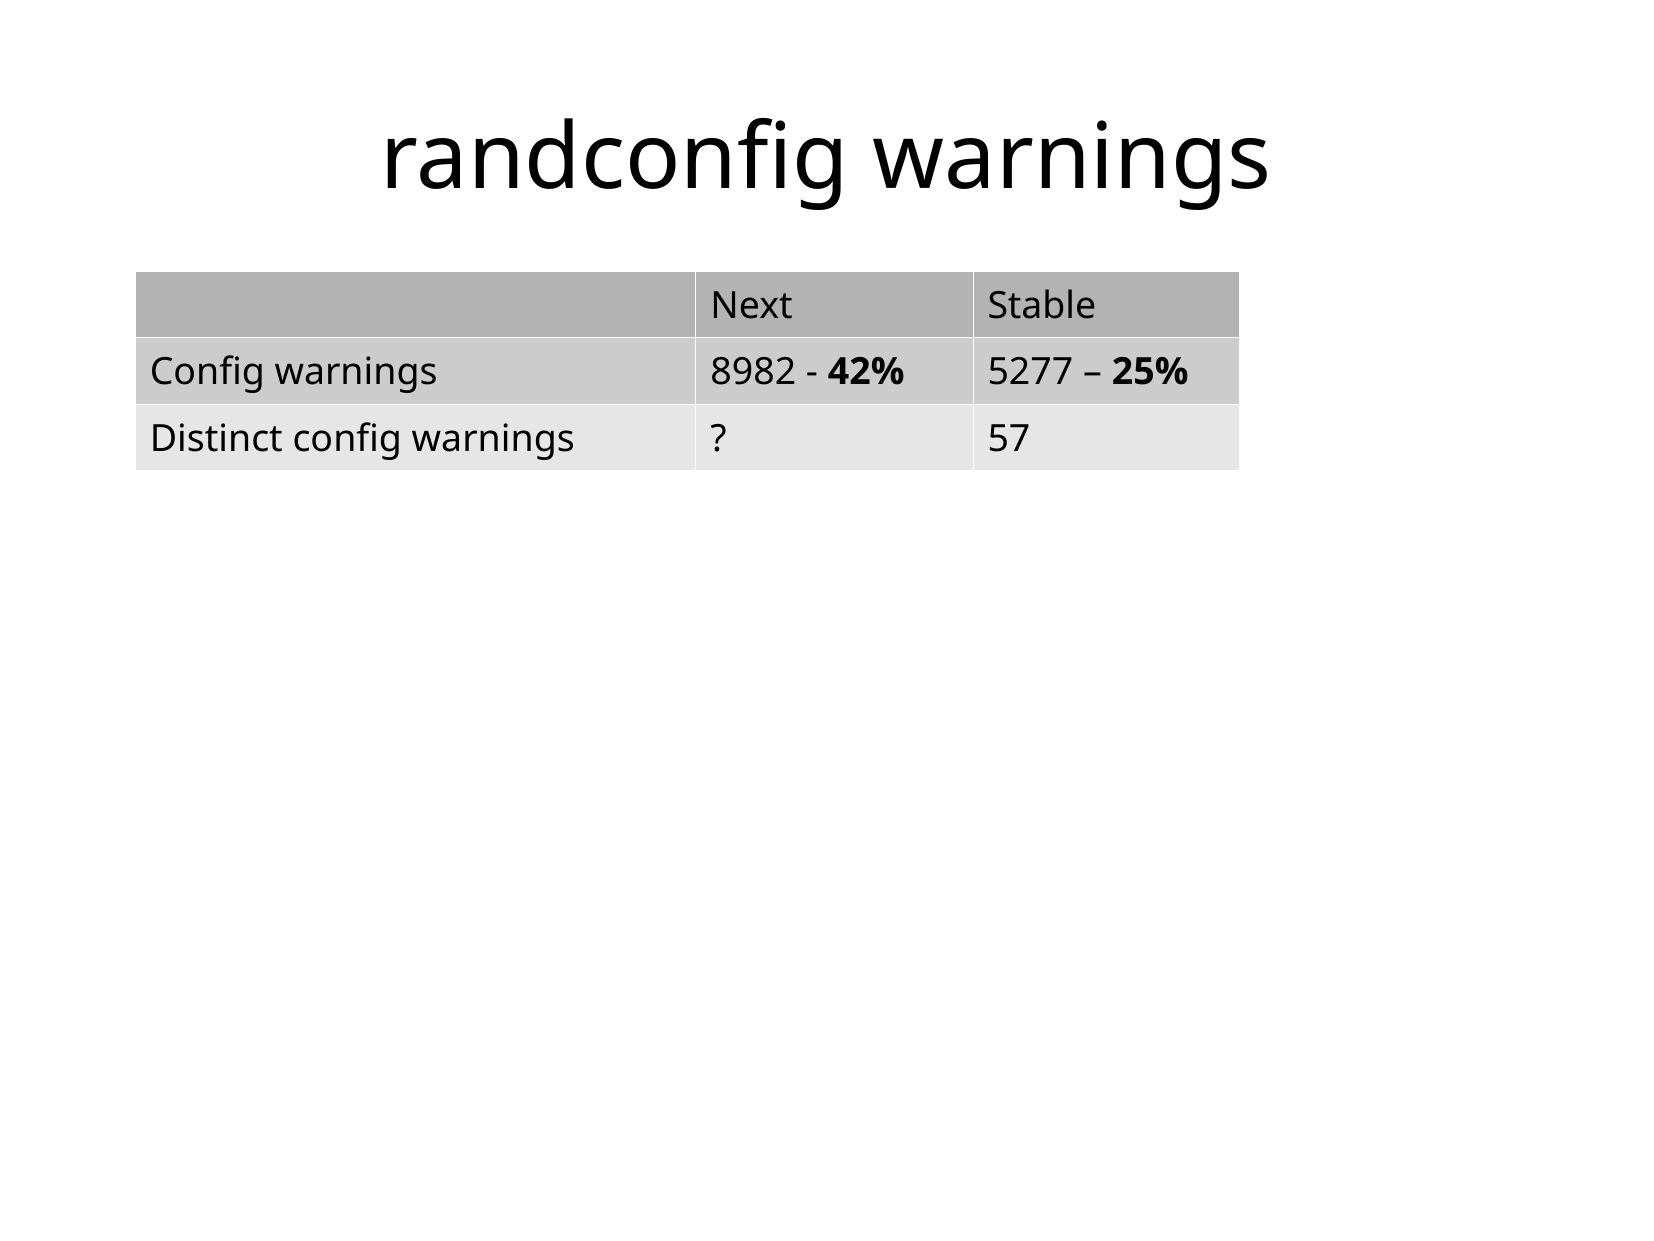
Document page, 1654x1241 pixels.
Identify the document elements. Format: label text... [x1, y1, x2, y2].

table_header Stable [974, 272, 1239, 337]
table_header Next [696, 272, 973, 337]
title randconfig warnings [82, 49, 1571, 257]
table_cell 5277 – 25% [974, 338, 1239, 404]
table_cell 57 [974, 405, 1239, 470]
table_cell 8982 - 42% [696, 338, 973, 404]
table_header [136, 272, 695, 337]
table_cell ? [696, 405, 973, 470]
table_cell Distinct config warnings [136, 405, 695, 470]
table_cell Config warnings [136, 338, 695, 404]
